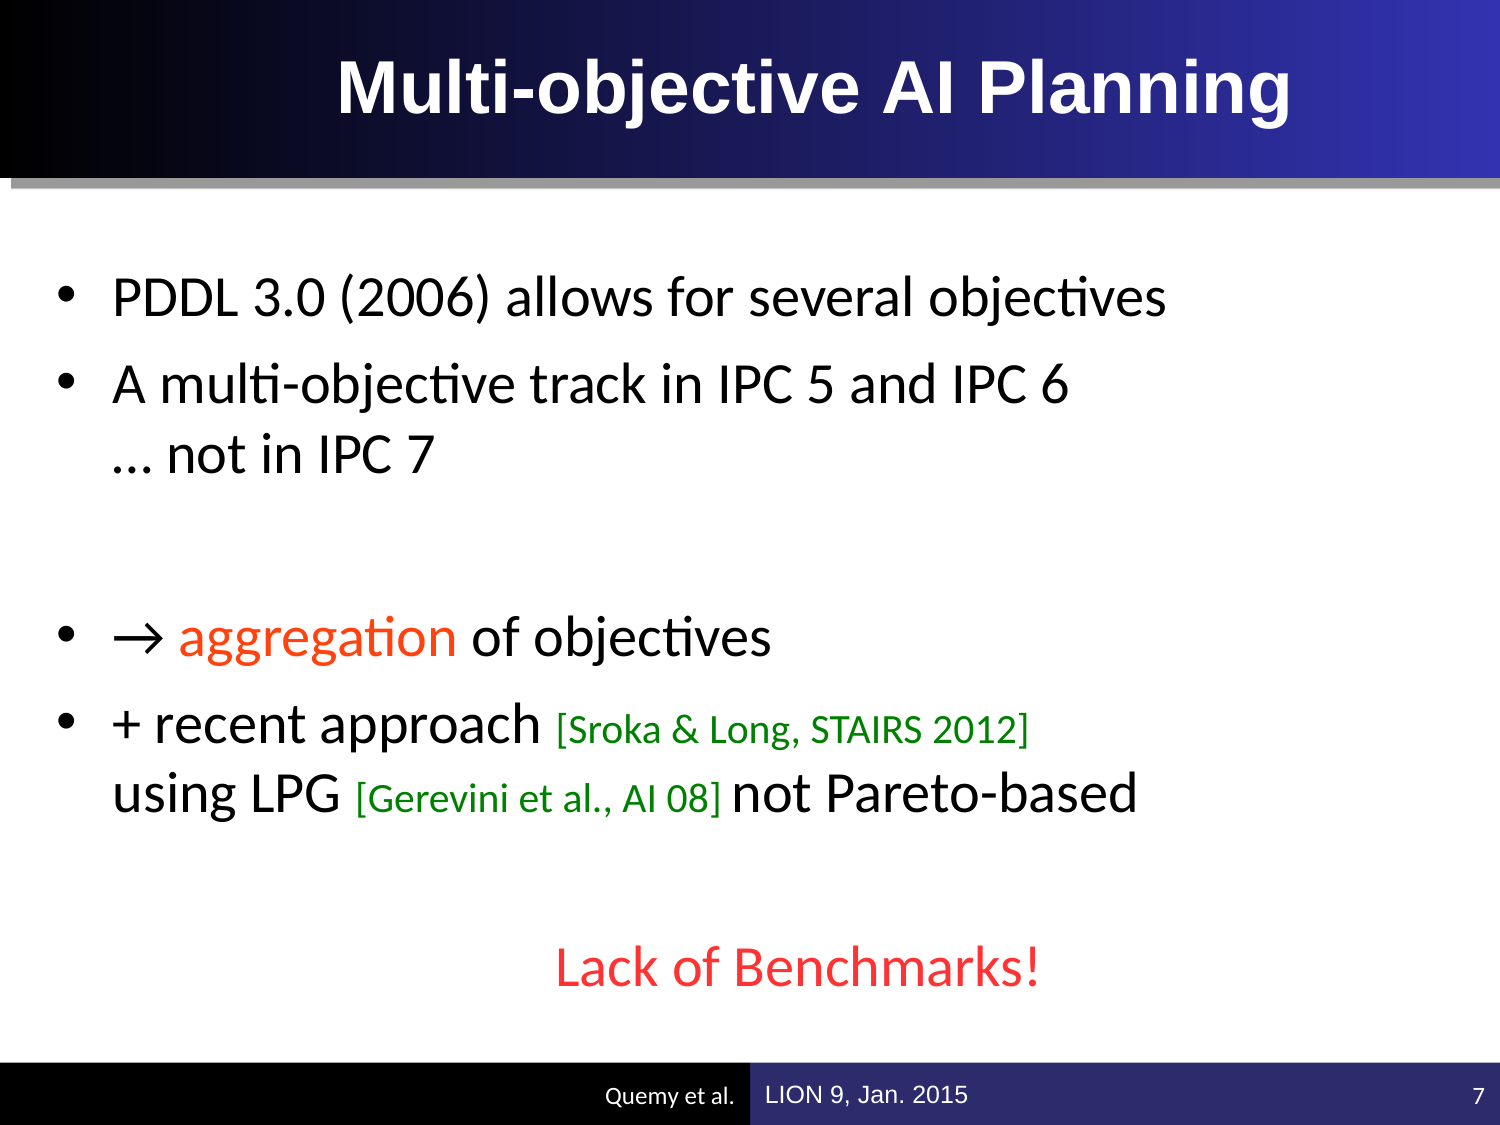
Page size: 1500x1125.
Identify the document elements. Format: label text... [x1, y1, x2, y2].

list PDDL 3.0 (2006) allows for several objectives A multi-objective track in IPC 5 and IPC 6 … not in IPC 7 → aggregation of objectives + recent approach [Sroka & Long, STAIRS 2012] using LPG [Gerevini et al., AI 08] not Pareto-based Lack of Benchmarks! [41, 251, 1500, 1125]
text_box Multi-objective AI Planning [322, 31, 1344, 137]
